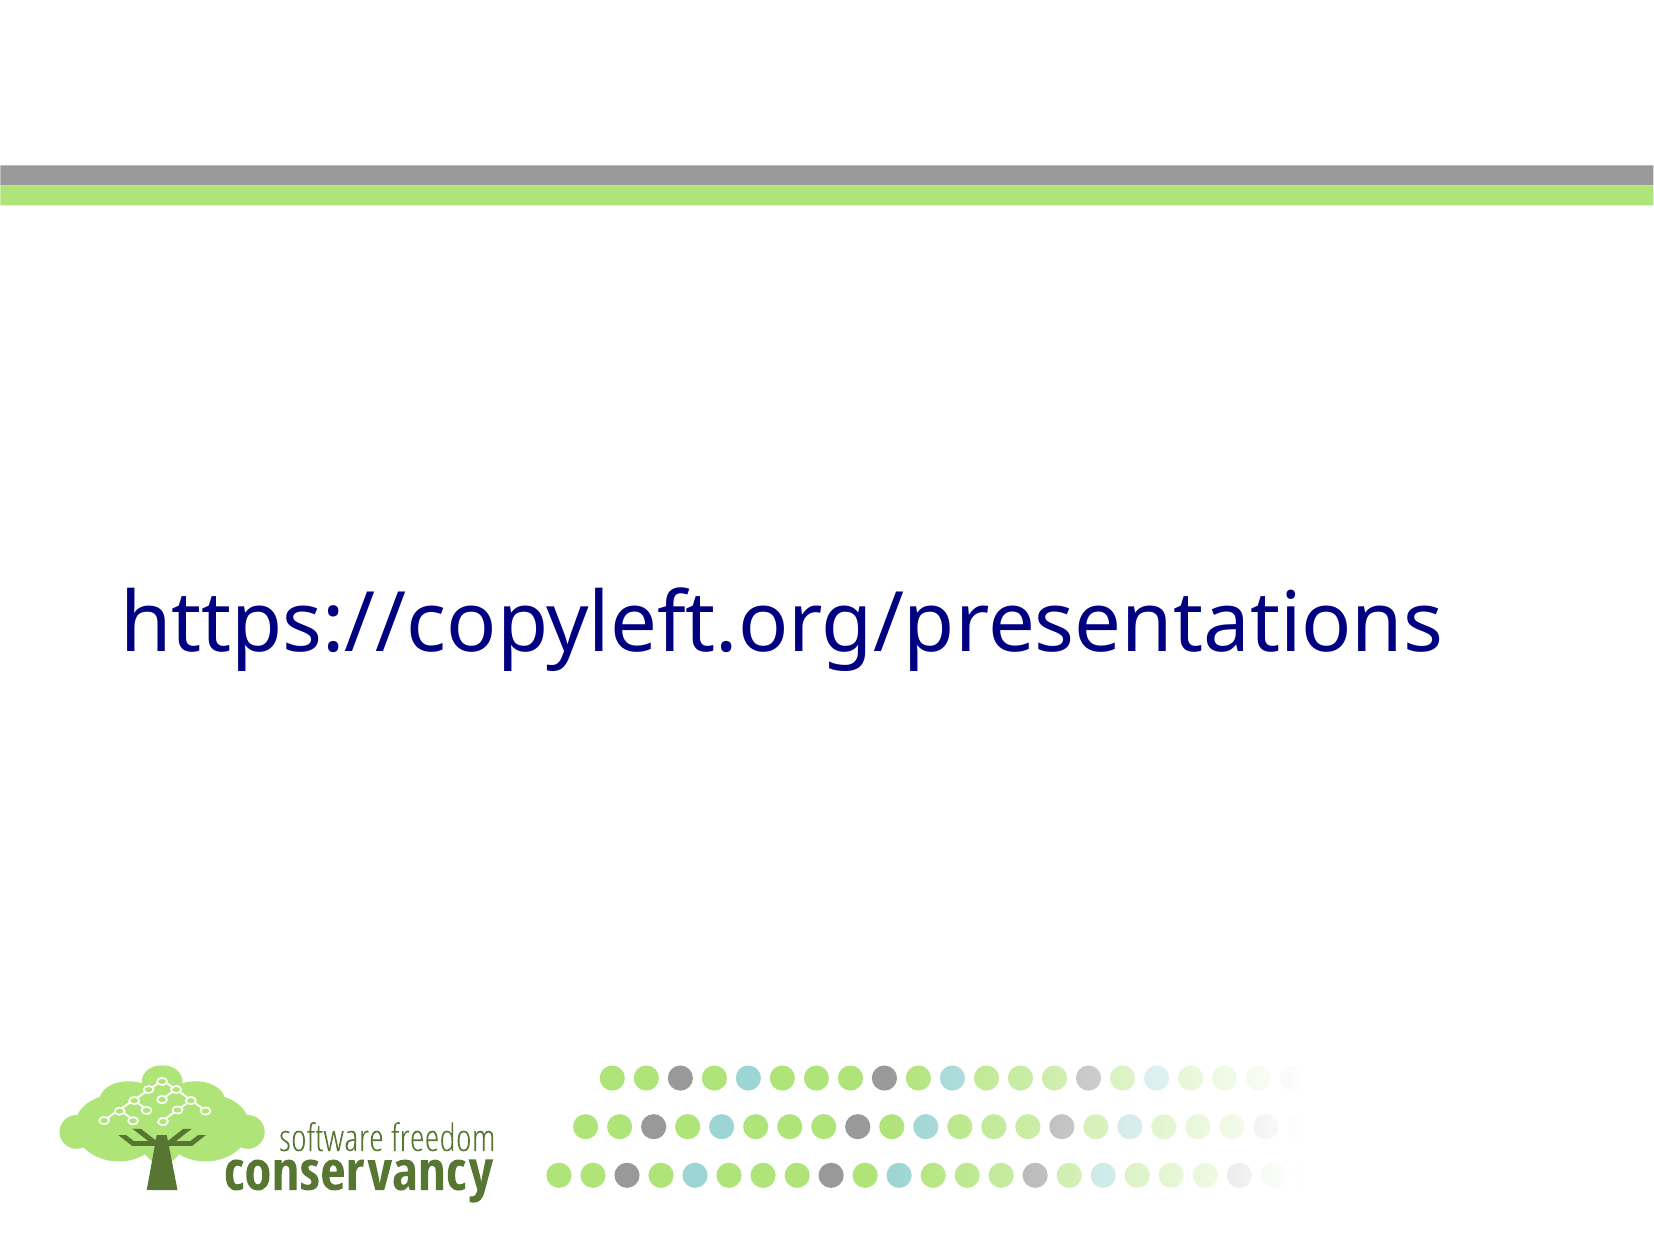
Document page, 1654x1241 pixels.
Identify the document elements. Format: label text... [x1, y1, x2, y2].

title https://copyleft.org/presentations [120, 515, 1576, 723]
